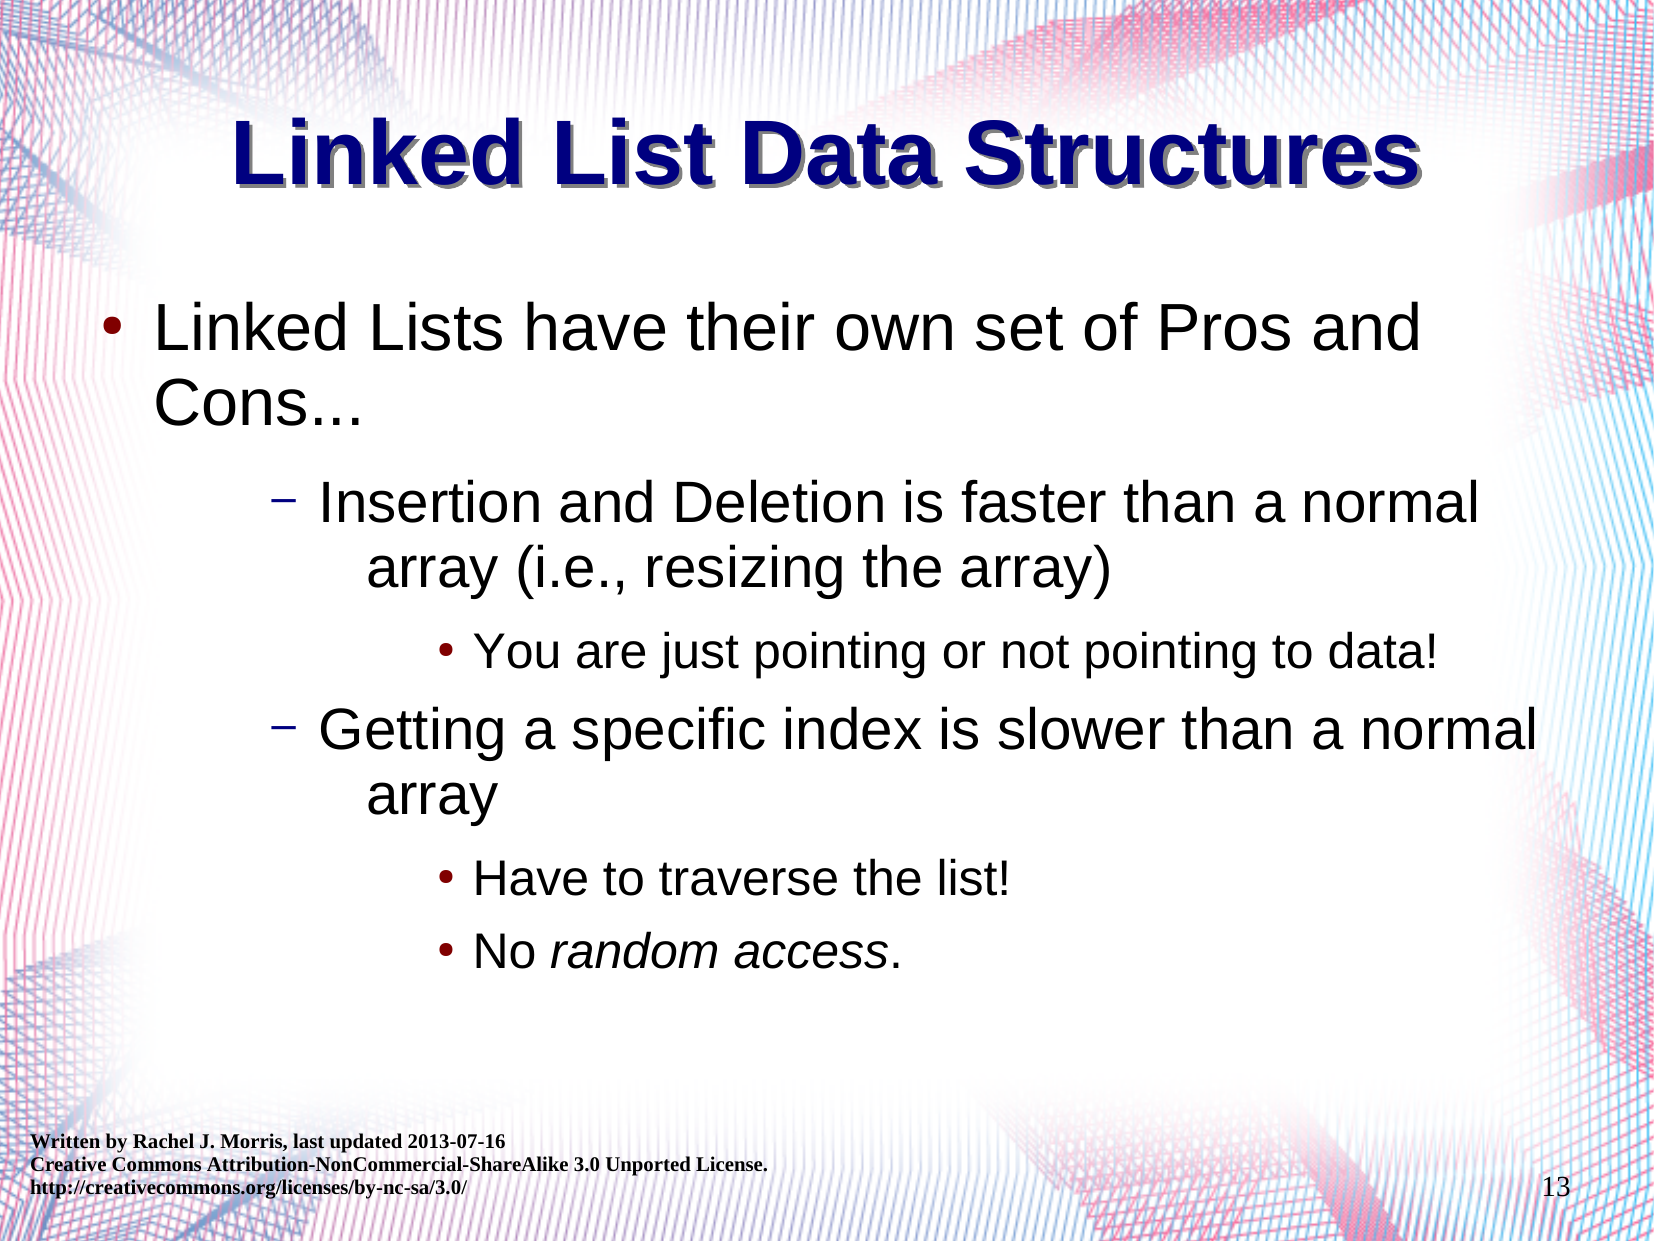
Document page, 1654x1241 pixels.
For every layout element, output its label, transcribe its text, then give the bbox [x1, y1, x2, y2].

picture [0, 0, 1654, 1241]
title Linked List Data Structures [82, 49, 1571, 257]
list Linked Lists have their own set of Pros and Cons... Insertion and Deletion is faster than a normal array (i.e., resizing the array) You are just pointing or not pointing to data! Getting a specific index is slower than a normal array Have to traverse the list! No random access. [82, 290, 1571, 1010]
